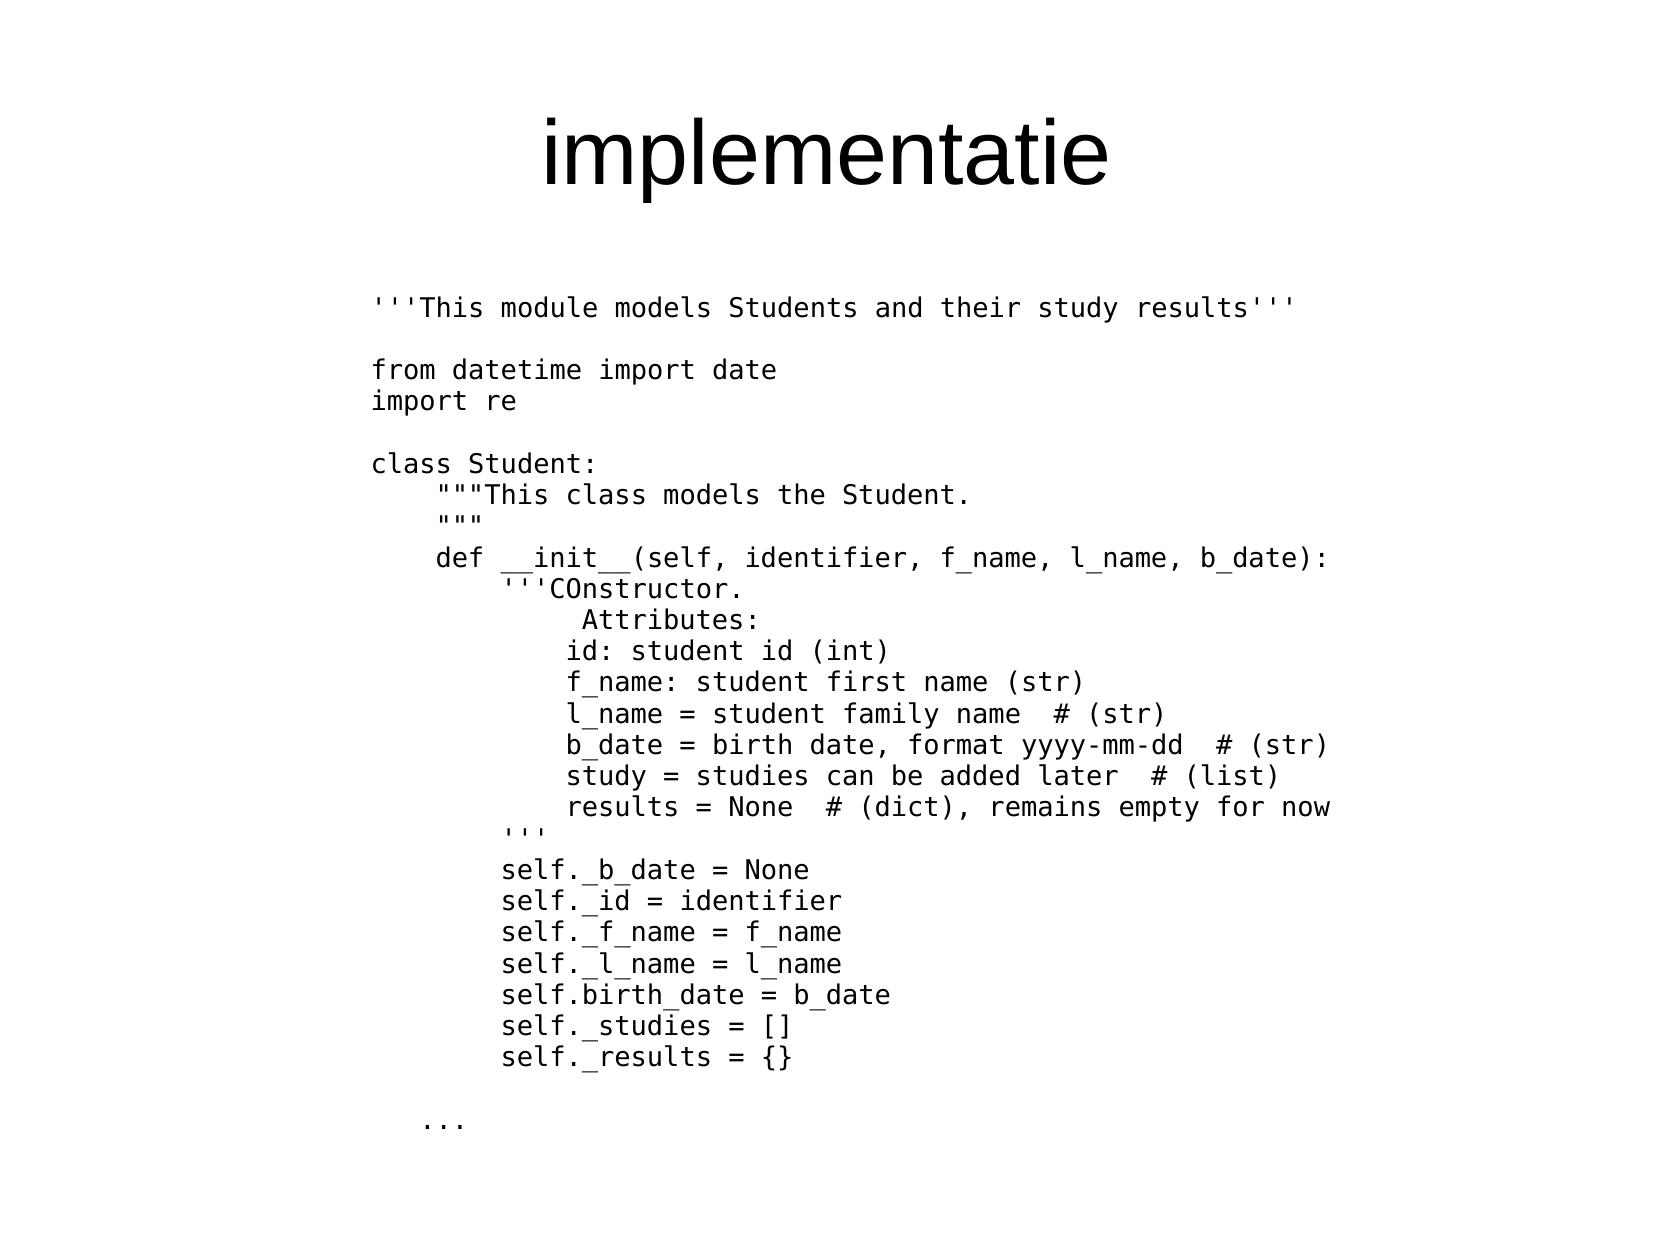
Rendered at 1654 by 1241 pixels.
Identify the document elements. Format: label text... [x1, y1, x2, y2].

title implementatie [82, 49, 1571, 257]
text_box '''This module models Students and their study results''' from datetime import date import re class Student: """This class models the Student. """ def __init__(self, identifier, f_name, l_name, b_date): '''COnstructor. Attributes: id: student id (int) f_name: student first name (str) l_name = student family name # (str) b_date = birth date, format yyyy-mm-dd # (str) study = studies can be added later # (list) results = None # (dict), remains empty for now ''' self._b_date = None self._id = identifier self._f_name = f_name self._l_name = l_name self.birth_date = b_date self._studies = [] self._results = {} ... [355, 284, 1418, 1241]
